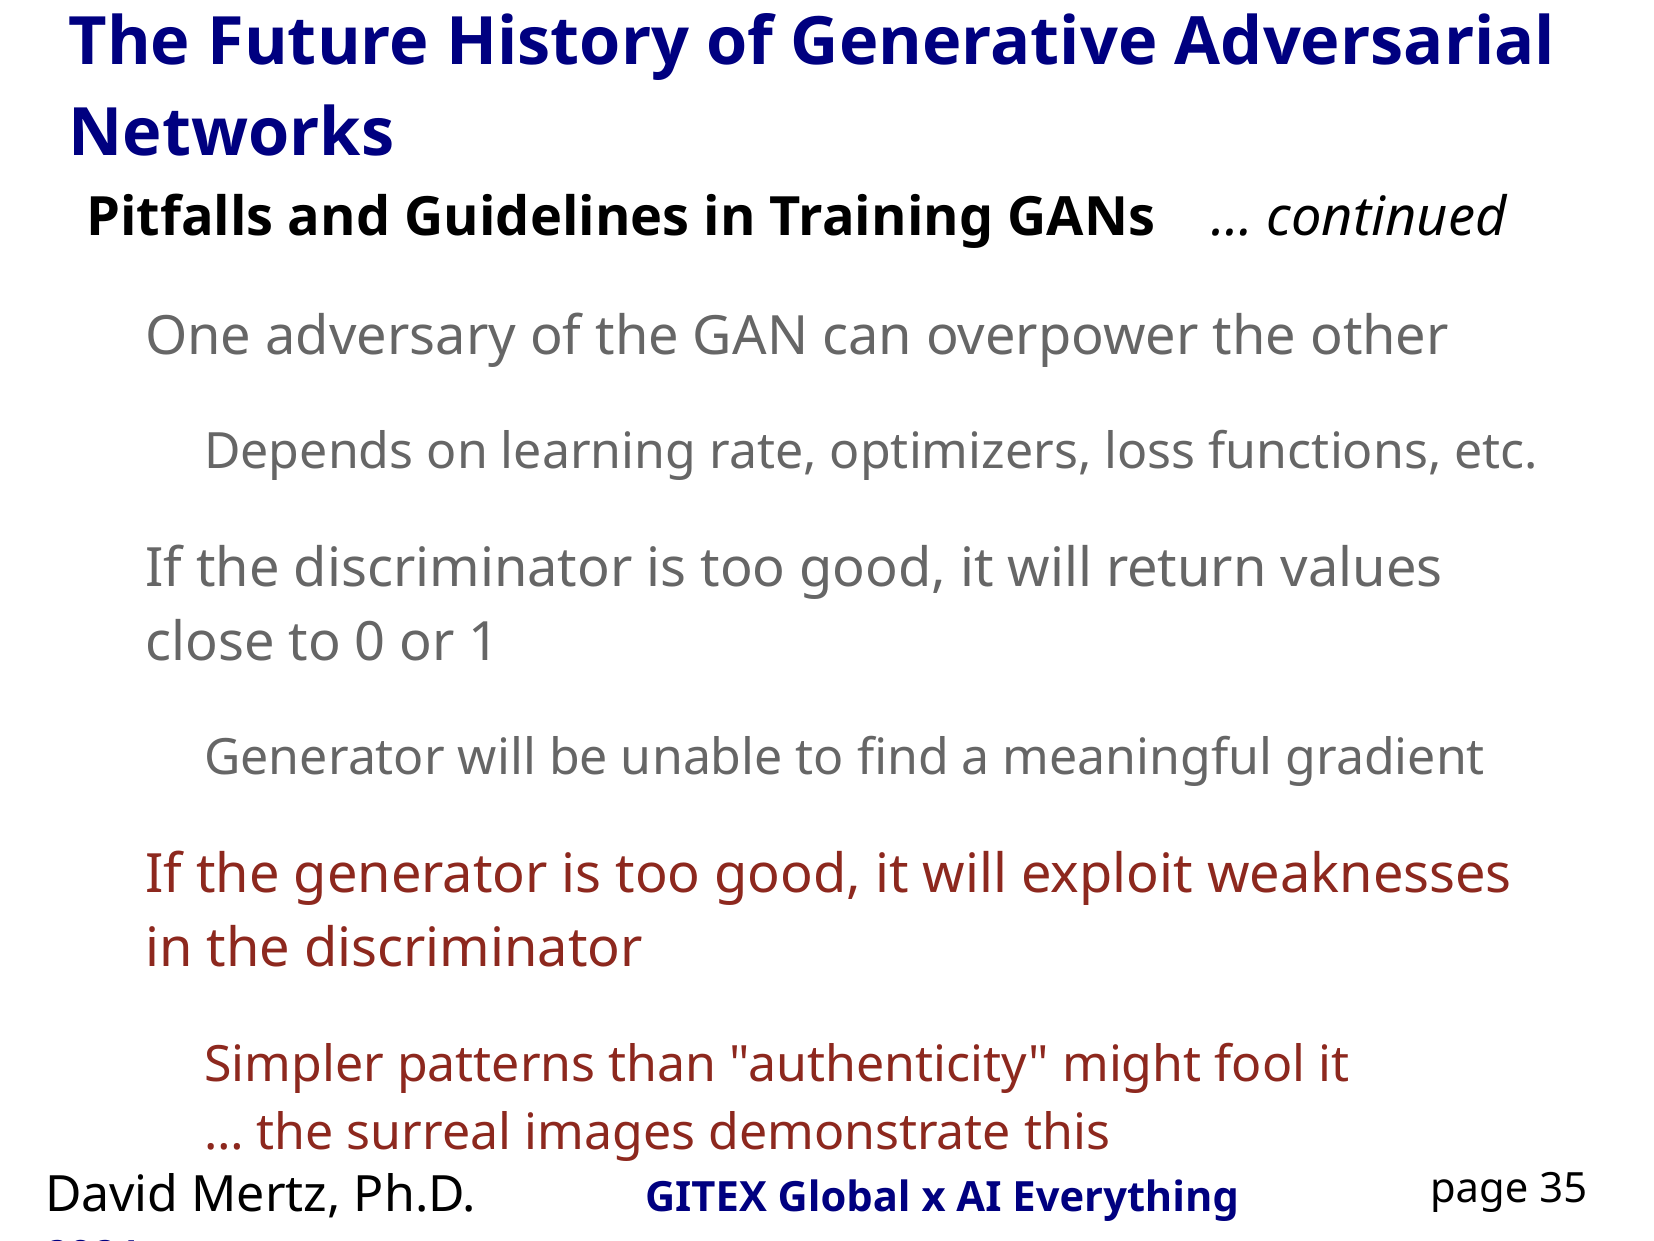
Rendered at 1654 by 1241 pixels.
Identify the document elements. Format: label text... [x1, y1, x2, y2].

list Pitfalls and Guidelines in Training GANs … continued One adversary of the GAN can overpower the other Depends on learning rate, optimizers, loss functions, etc. If the discriminator is too good, it will return values close to 0 or 1 Generator will be unable to find a meaningful gradient If the generator is too good, it will exploit weaknesses in the discriminator Simpler patterns than "authenticity" might fool it … the surreal images demonstrate this [86, 177, 1555, 1080]
